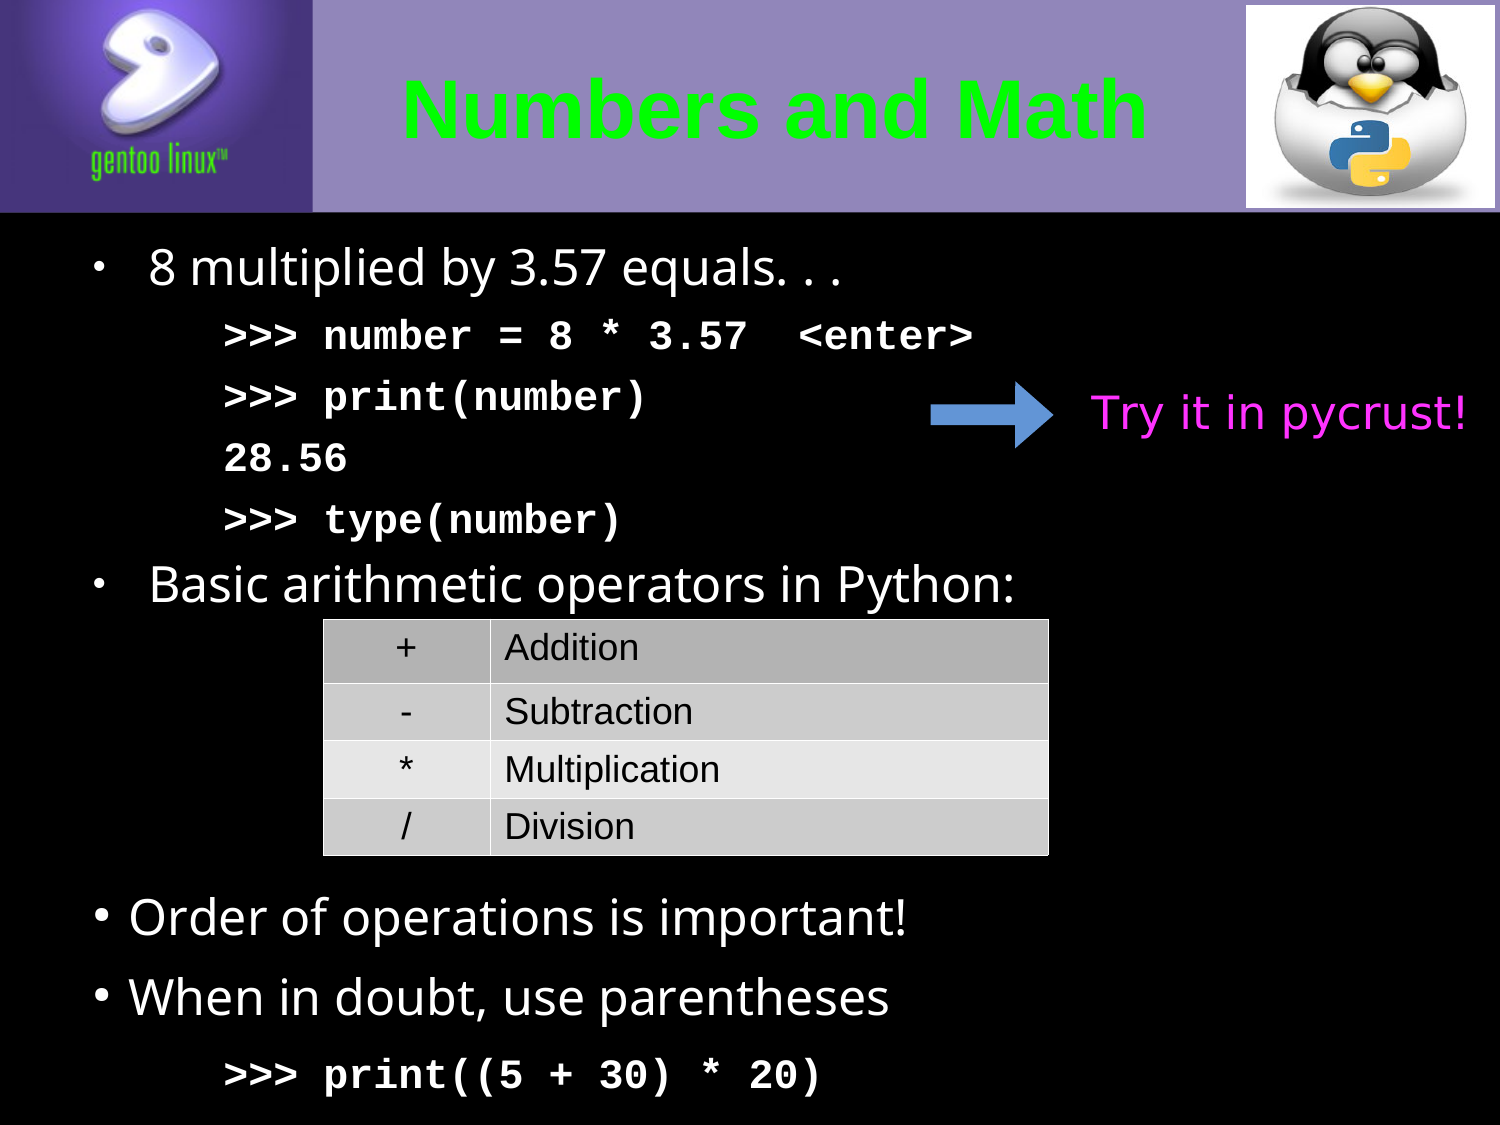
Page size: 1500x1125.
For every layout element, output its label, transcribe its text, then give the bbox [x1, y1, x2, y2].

title Numbers and Math [319, 12, 1233, 201]
list 8 multiplied by 3.57 equals. . . >>> number = 8 * 3.57 <enter> >>> print(number) 28.56 >>> type(number) Basic arithmetic operators in Python: [35, 232, 1460, 598]
table_cell - [324, 684, 490, 740]
table_cell Multiplication [491, 741, 1048, 798]
table_header Addition [491, 620, 1048, 683]
table_cell Subtraction [491, 684, 1048, 740]
text_box Try it in pycrust! [1072, 382, 1475, 459]
text_box Order of operations is important! When in doubt, use parentheses >>> print((5 + 30) * 20) [35, 881, 1460, 1094]
table_cell Division [491, 799, 1048, 855]
table_cell * [324, 741, 490, 798]
picture [927, 377, 1057, 453]
table_header + [324, 620, 490, 683]
table_cell / [324, 799, 490, 855]
picture [0, 0, 302, 184]
picture [1246, 5, 1495, 208]
